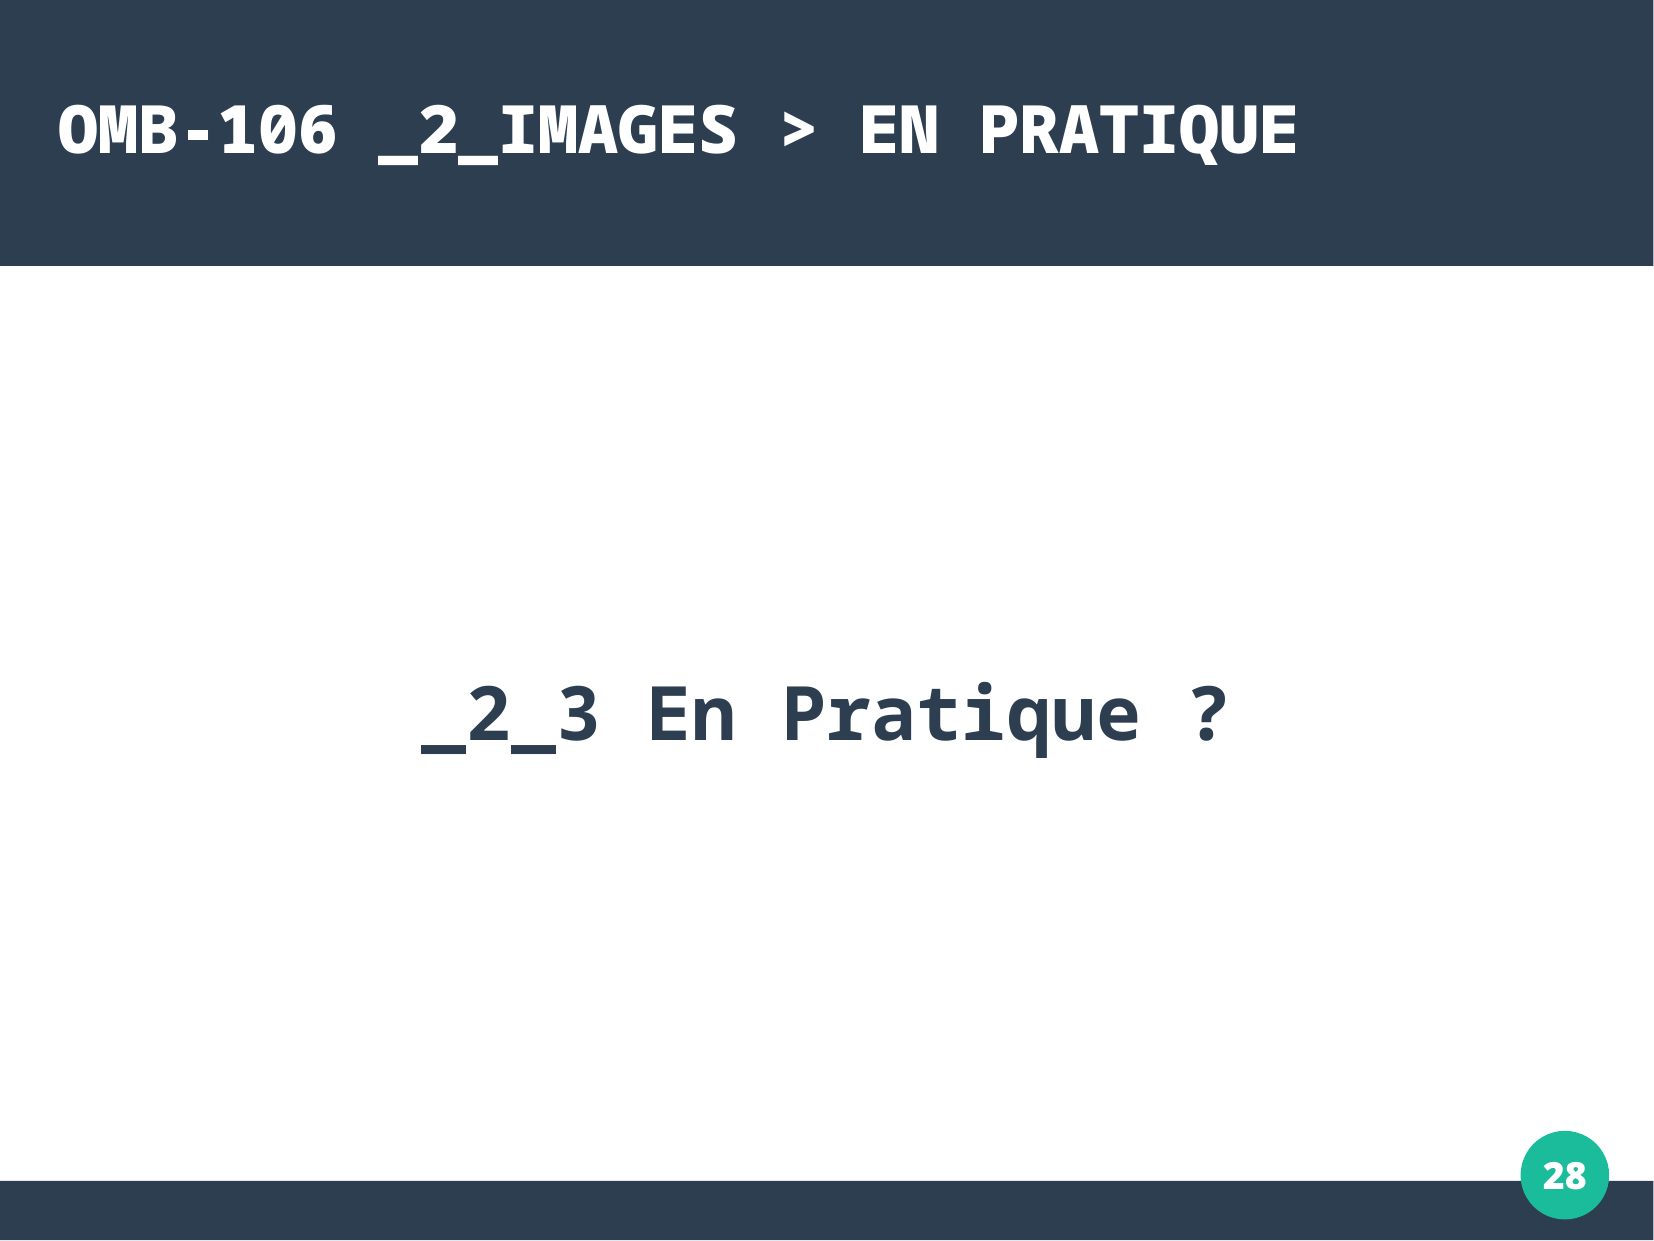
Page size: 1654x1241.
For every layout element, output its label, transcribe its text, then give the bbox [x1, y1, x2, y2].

title OMB-106 _2_IMAGES > EN PRATIQUE [58, 49, 1595, 207]
list _2_3 En Pratique ? [0, 265, 1653, 1181]
